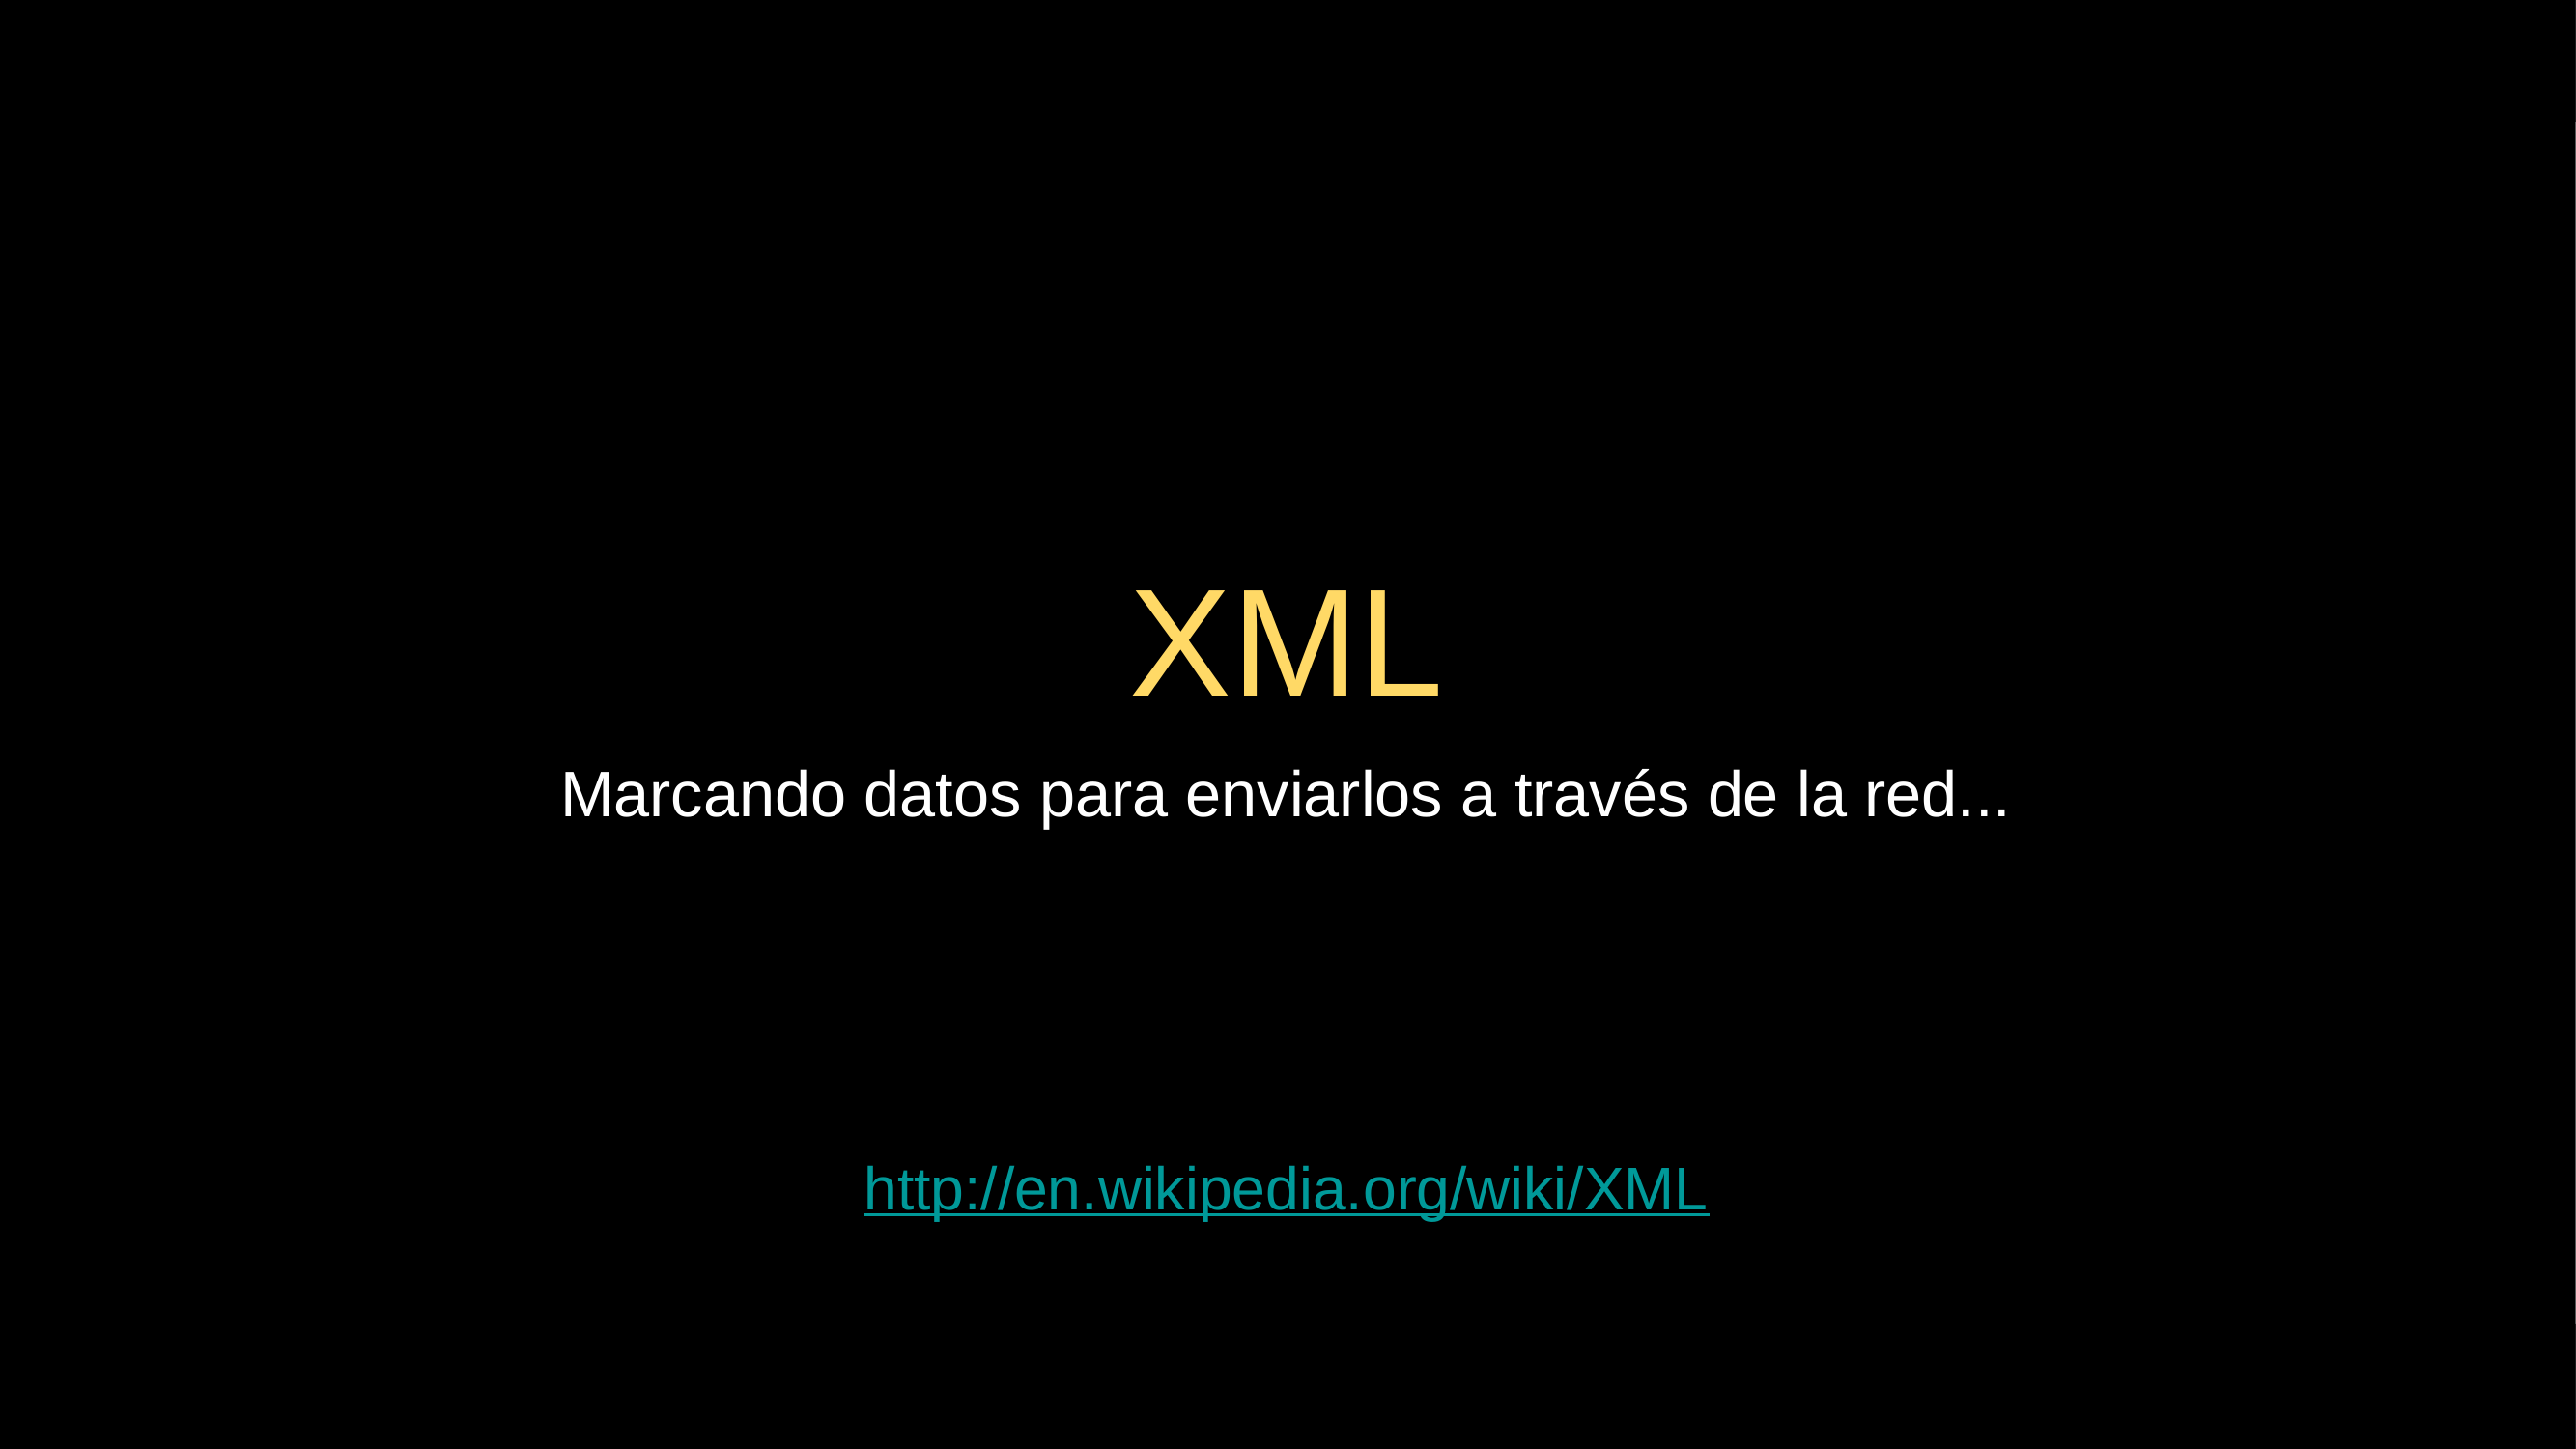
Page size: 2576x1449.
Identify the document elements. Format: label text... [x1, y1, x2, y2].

title XML [183, 243, 2391, 733]
list Marcando datos para enviarlos a través de la red... [183, 746, 2391, 914]
text_box http://en.wikipedia.org/wiki/XML [740, 1136, 1833, 1236]
